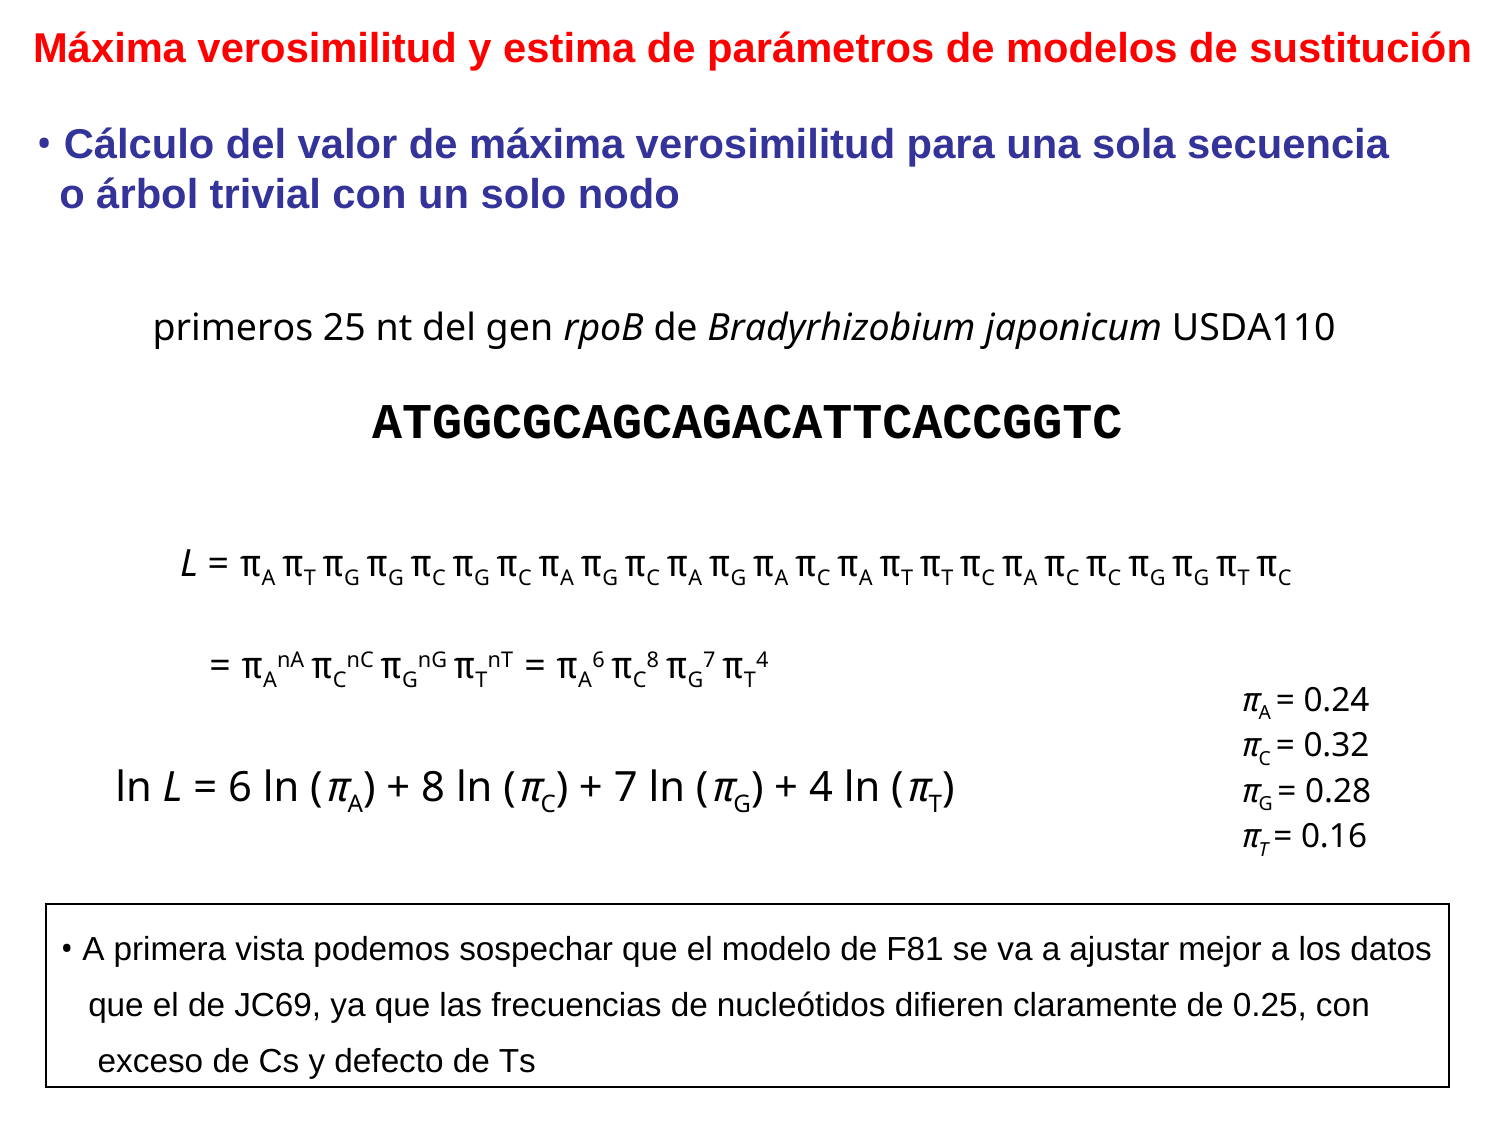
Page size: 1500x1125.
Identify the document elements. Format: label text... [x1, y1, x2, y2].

text_box ln L = 6 ln (πA) + 8 ln (πC) + 7 ln (πG) + 4 ln (πT) [100, 752, 981, 825]
text_box Máxima verosimilitud y estima de parámetros de modelos de sustitución [18, 13, 1488, 79]
text_box L = πA πT πG πG πC πG πC πA πG πC πA πG πA πC πA πT πT πC πA πC πC πG πG πT πC = πAnA πCnC πGnG πTnT = πA6 πC8 πG7 πT4 [165, 530, 1313, 700]
text_box Cálculo del valor de máxima verosimilitud para una sola secuencia o árbol trivial con un solo nodo [21, 109, 1405, 226]
text_box primeros 25 nt del gen rpoB de Bradyrhizobium japonicum USDA110 [138, 295, 1351, 356]
text_box A primera vista podemos sospechar que el modelo de F81 se va a ajustar mejor a los datos que el de JC69, ya que las frecuencias de nucleótidos difieren claramente de 0.25, con exceso de Cs y defecto de Ts [45, 903, 1450, 1087]
text_box πA = 0.24 πC = 0.32 πG = 0.28 πT = 0.16 [1223, 670, 1387, 868]
text_box ATGGCGCAGCAGACATTCACCGGTC [357, 381, 1137, 457]
